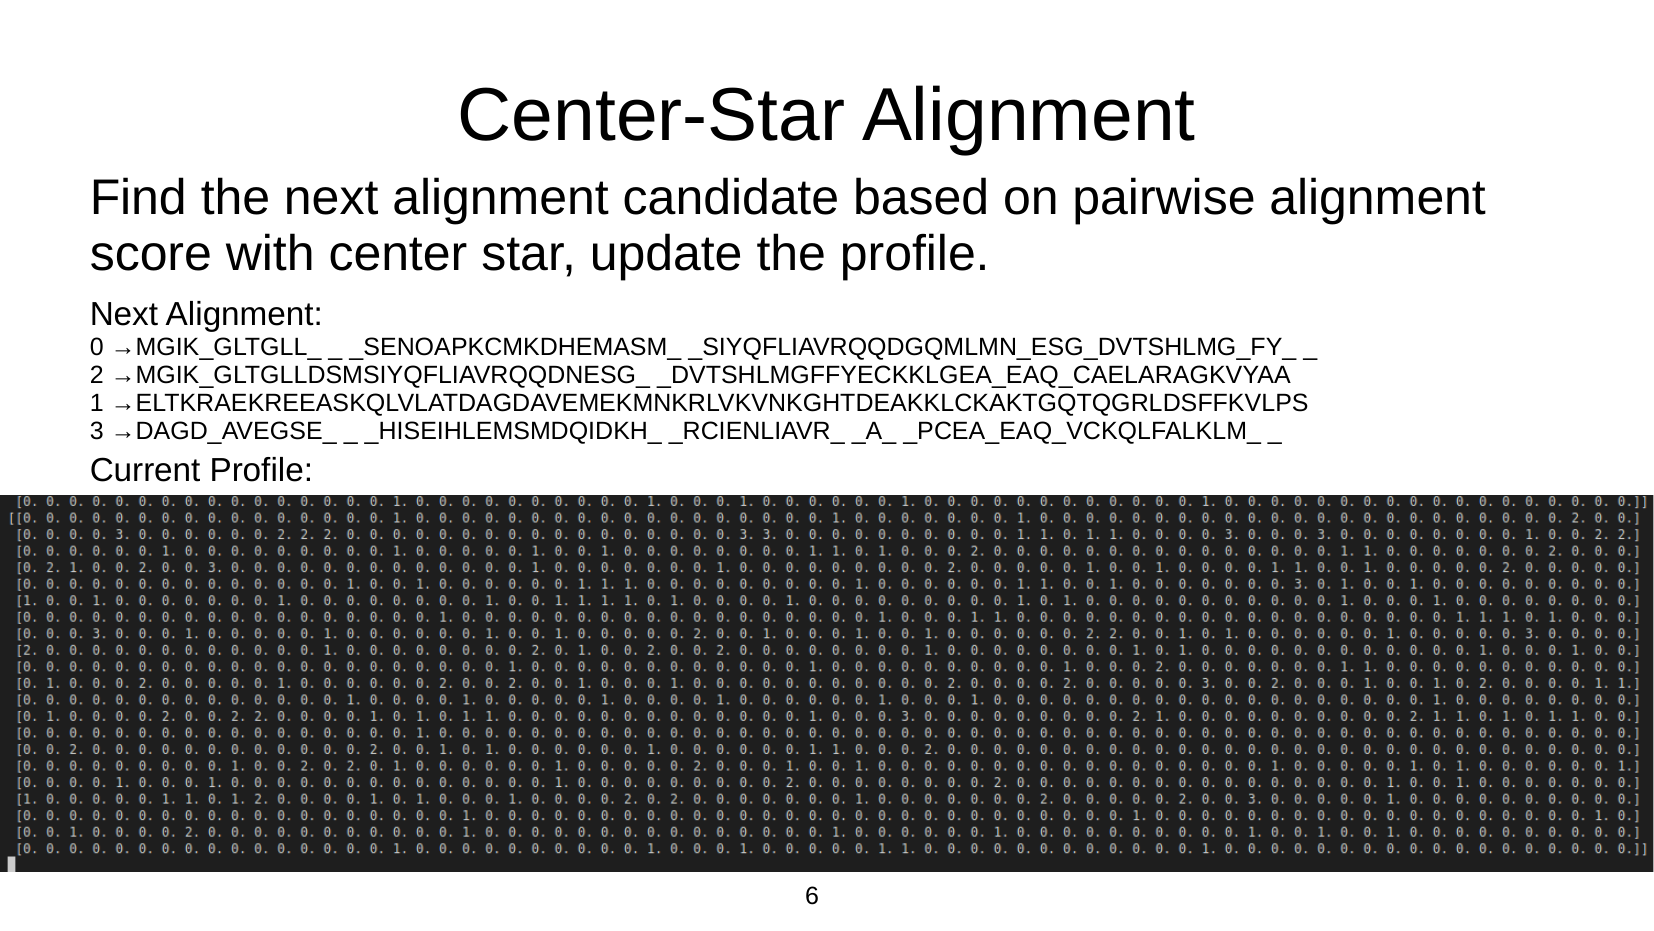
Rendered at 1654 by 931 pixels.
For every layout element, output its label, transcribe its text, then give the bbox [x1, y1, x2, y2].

text_box Current Profile: [75, 443, 1613, 495]
text_box <number> [806, 874, 919, 930]
title Center-Star Alignment [82, 37, 1571, 161]
text_box Find the next alignment candidate based on pairwise alignment score with center star, update the profile. [75, 161, 1613, 288]
picture [0, 495, 1654, 872]
text_box Next Alignment: 0 →MGIK_GLTGLL_ _ _SENOAPKCMKDHEMASM_ _SIYQFLIAVRQQDGQMLMN_ESG_DVTSHLMG_FY_ _ 2 →MGIK_GLTGLLDSMSIYQFLIAVRQQDNESG_ _DVTSHLMGFFYECKKLGEA_EAQ_CAELARAGKVYAA 1 →ELTKRAEKREEASKQLVLATDAGDAVEMEKMNKRLVKVNKGHTDEAKKLCKAKTGQTQGRLDSFFKVLPS 3 →DAGD_AVEGSE_ _ _HISEIHLEMSMDQIDKH_ _RCIENLIAVR_ _A_ _PCEA_EAQ_VCKQLFALKLM_ _ [75, 288, 1613, 443]
